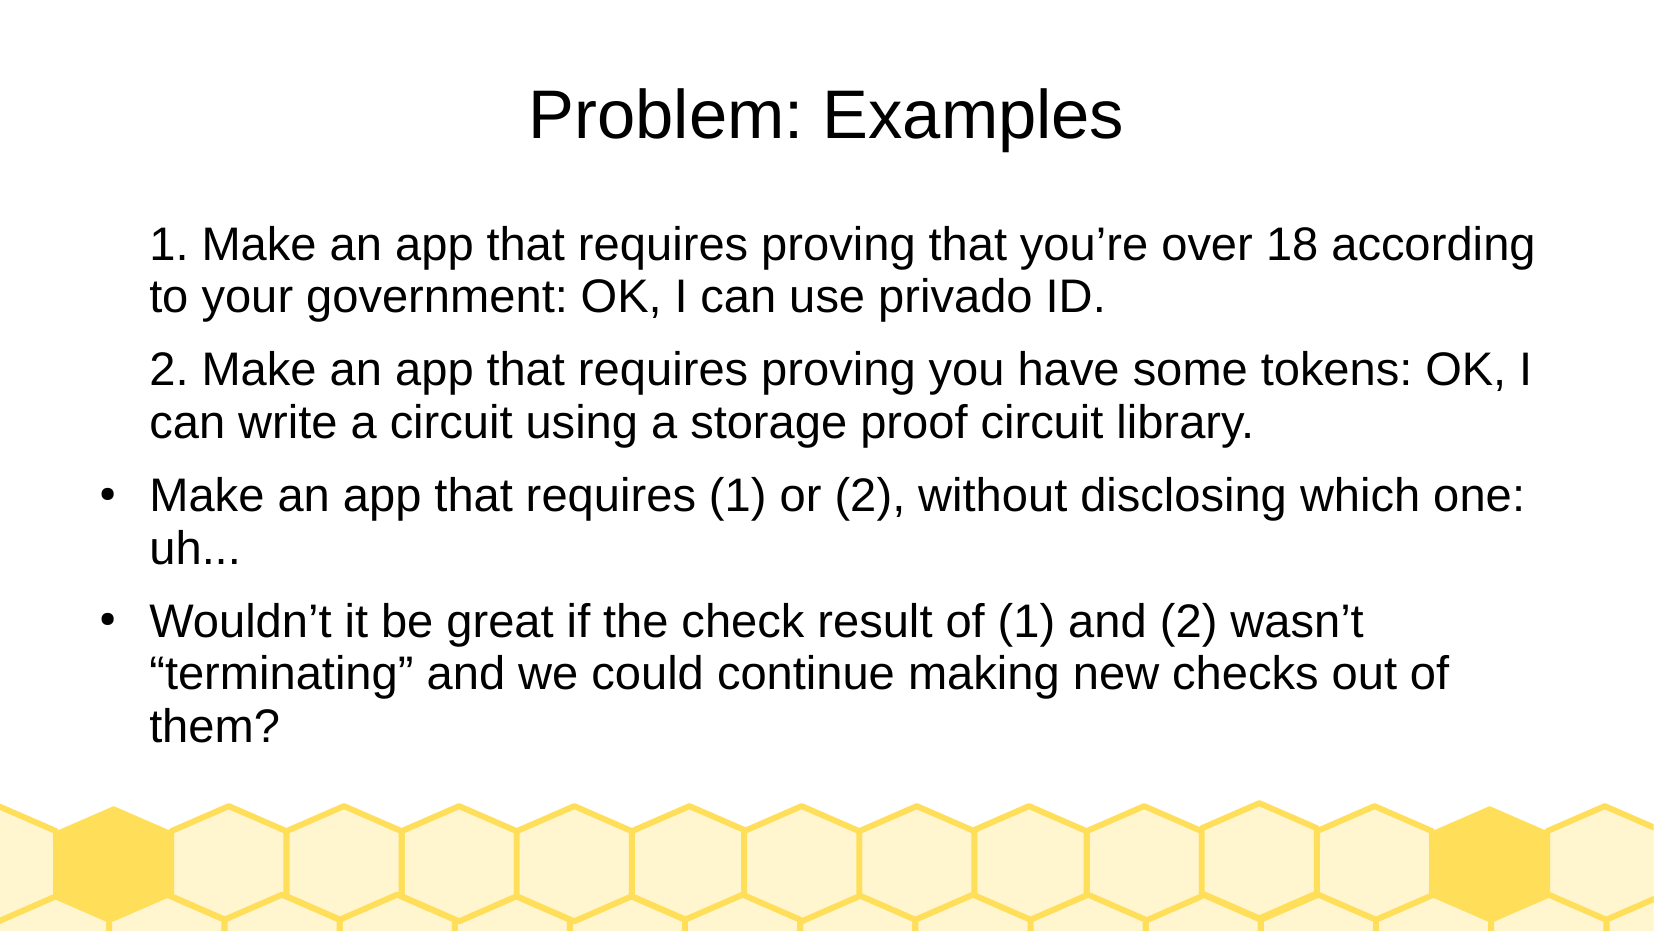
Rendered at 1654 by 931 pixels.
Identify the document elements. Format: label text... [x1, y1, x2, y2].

title Problem: Examples [82, 37, 1571, 193]
list 1. Make an app that requires proving that you’re over 18 according to your government: OK, I can use privado ID. 2. Make an app that requires proving you have some tokens: OK, I can write a circuit using a storage proof circuit library. Make an app that requires (1) or (2), without disclosing which one: uh... Wouldn’t it be great if the check result of (1) and (2) wasn’t “terminating” and we could continue making new checks out of them? [82, 217, 1571, 758]
